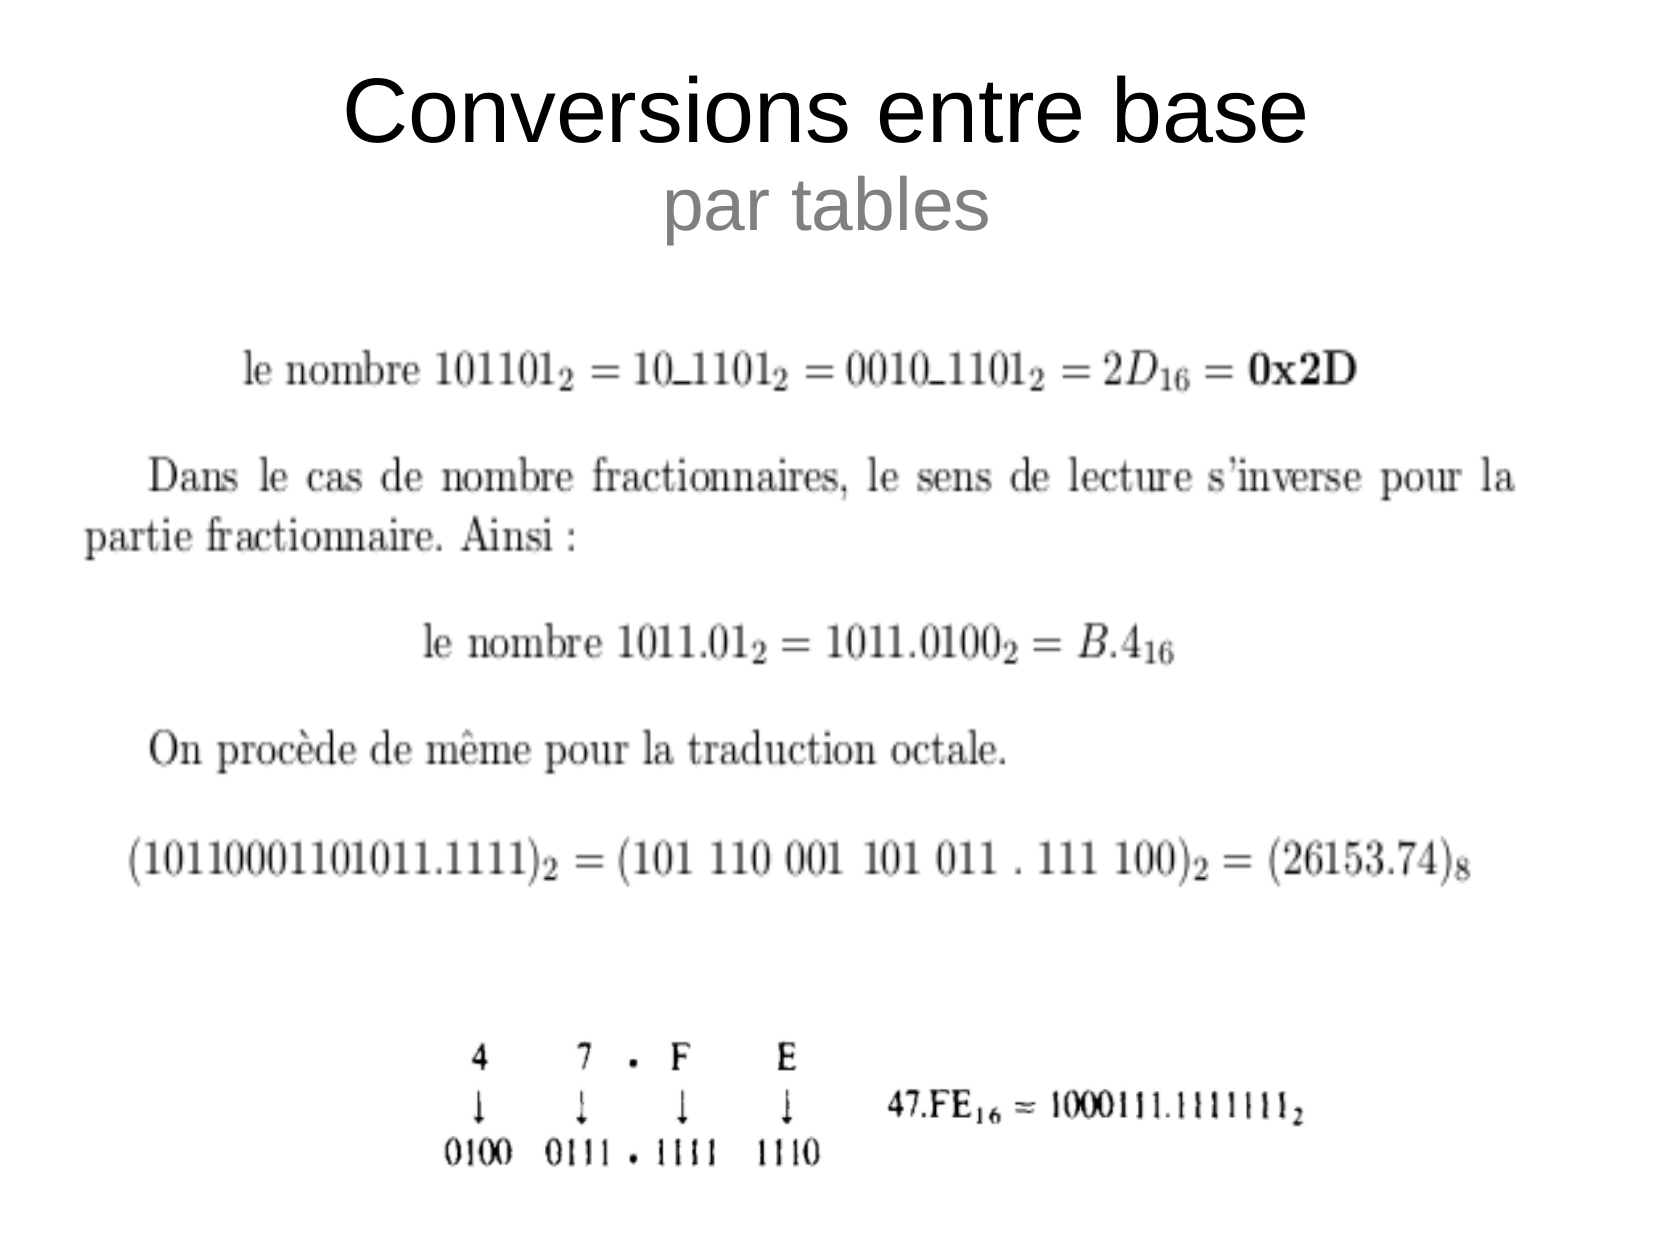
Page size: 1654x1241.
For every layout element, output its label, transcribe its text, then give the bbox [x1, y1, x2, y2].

picture [377, 1017, 1359, 1193]
title Conversions entre base par tables [82, 49, 1571, 257]
picture [11, 307, 1619, 922]
